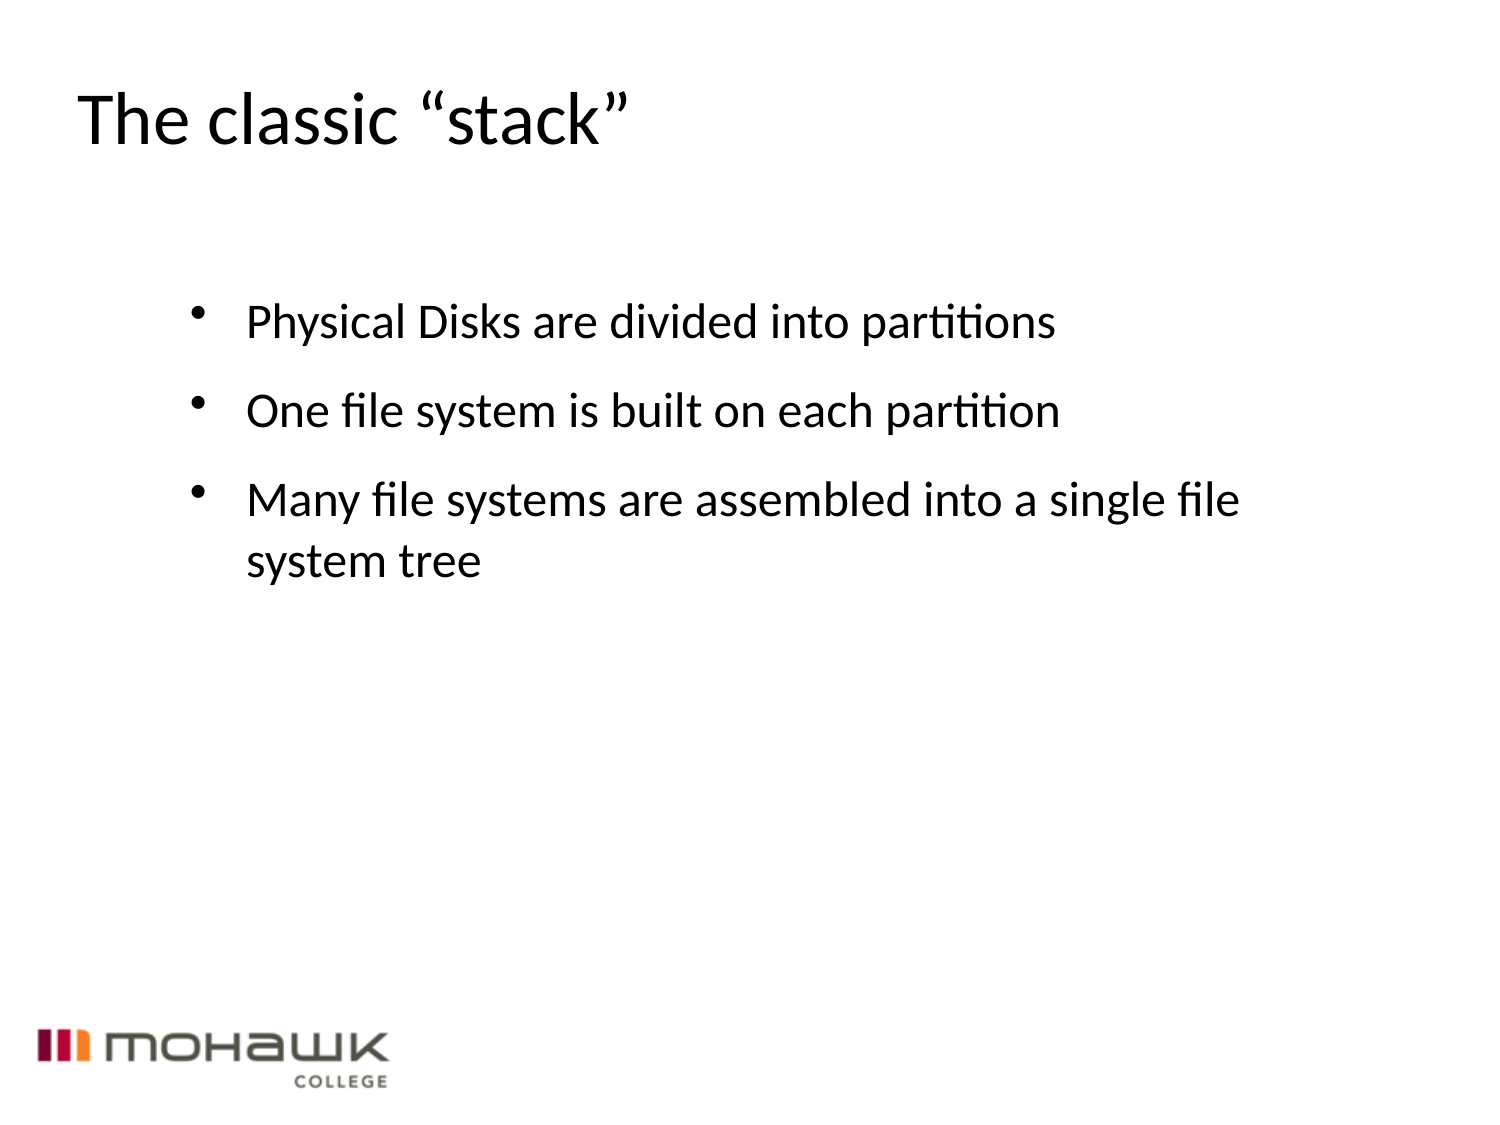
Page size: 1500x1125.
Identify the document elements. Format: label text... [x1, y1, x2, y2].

picture [5, 1000, 422, 1118]
title The classic “stack” [62, 62, 1413, 213]
list Physical Disks are divided into partitions One file system is built on each partition Many file systems are assembled into a single file system tree [174, 287, 1350, 588]
